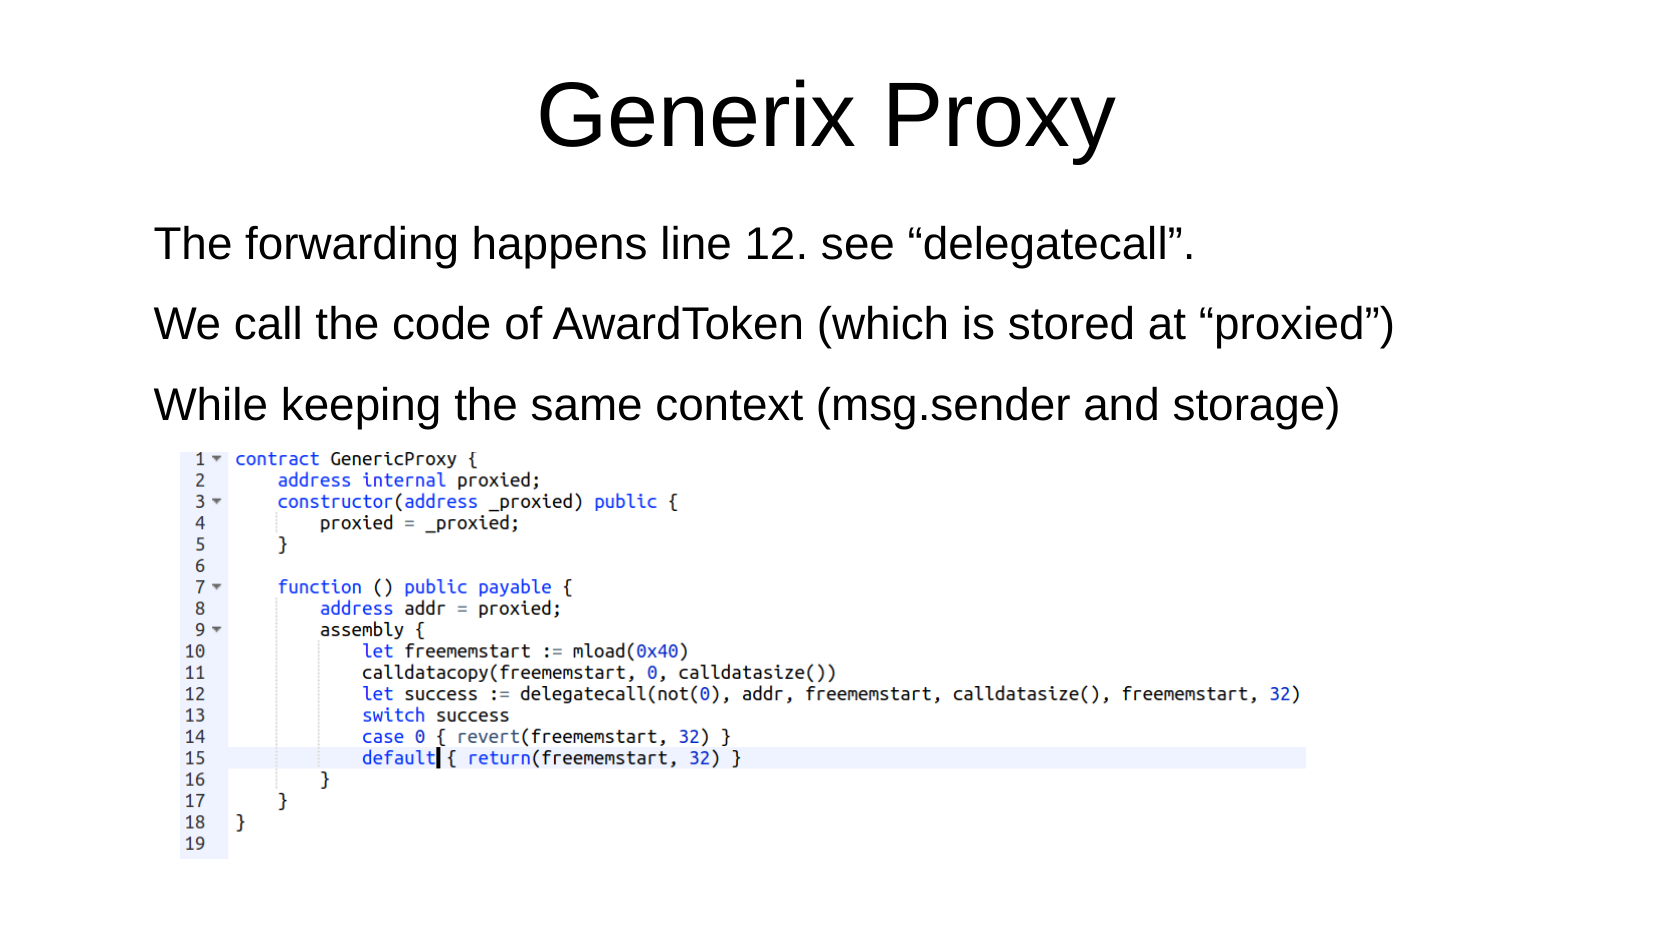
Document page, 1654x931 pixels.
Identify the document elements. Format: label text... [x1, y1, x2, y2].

list The forwarding happens line 12. see “delegatecall”. We call the code of AwardToken (which is stored at “proxied”) While keeping the same context (msg.sender and storage) [82, 217, 1571, 758]
title Generix Proxy [82, 37, 1571, 193]
picture [180, 452, 1306, 860]
